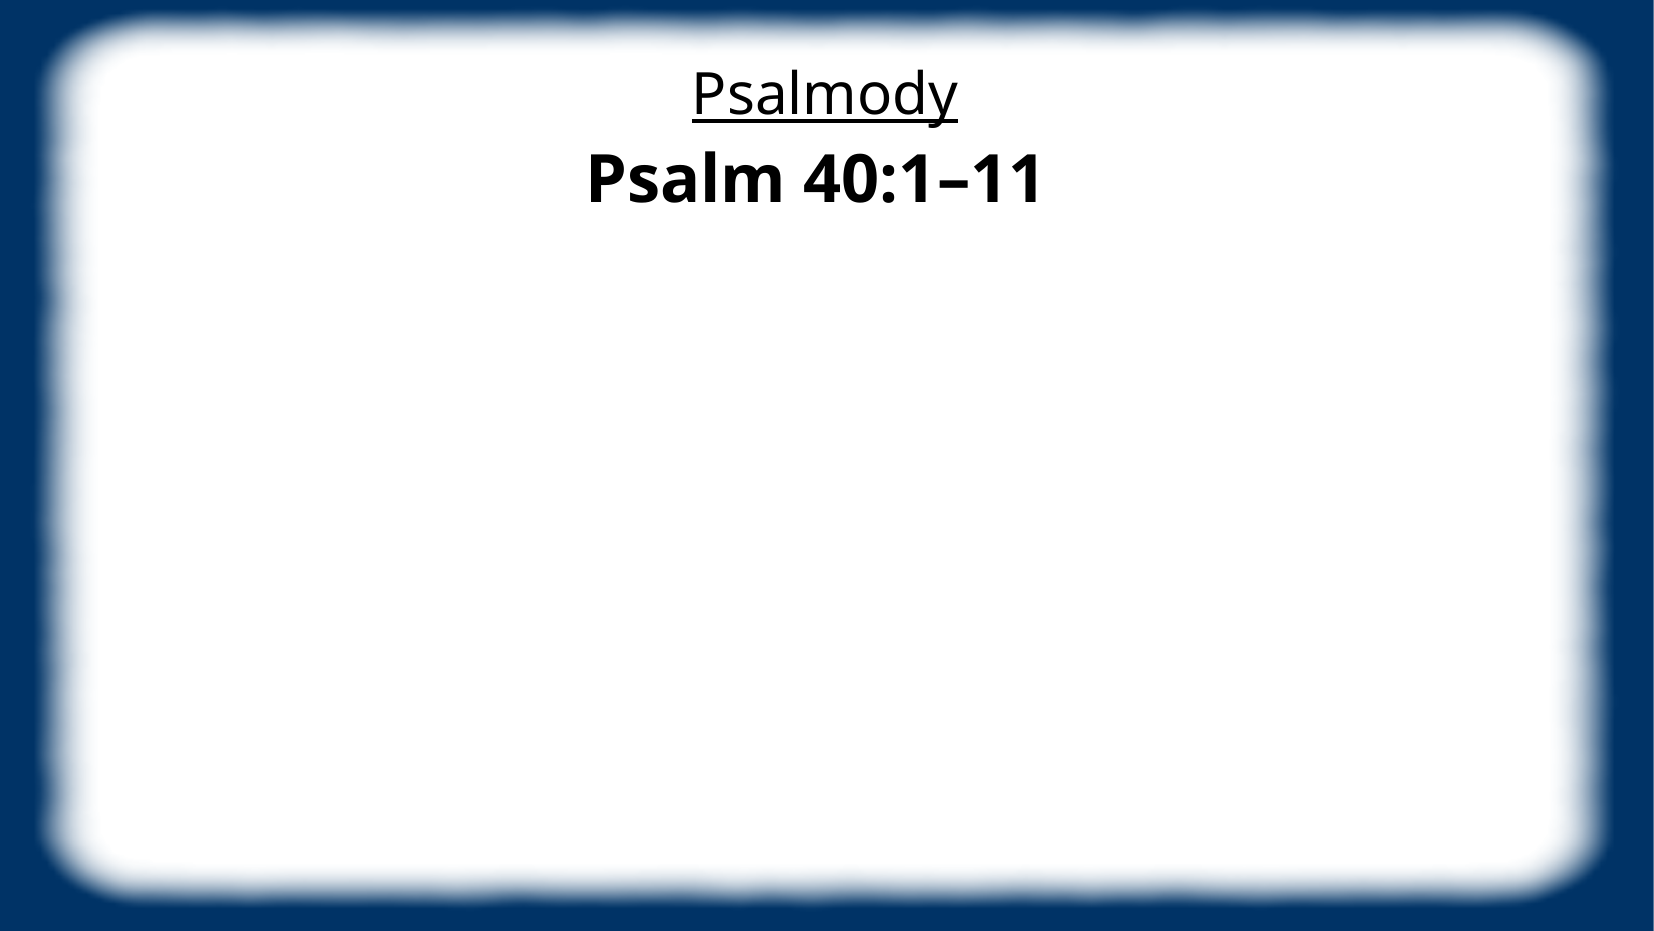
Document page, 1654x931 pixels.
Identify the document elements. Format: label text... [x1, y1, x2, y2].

text_box Psalmody Psalm 40:1–11 [90, 45, 1561, 226]
picture [0, 0, 1654, 931]
